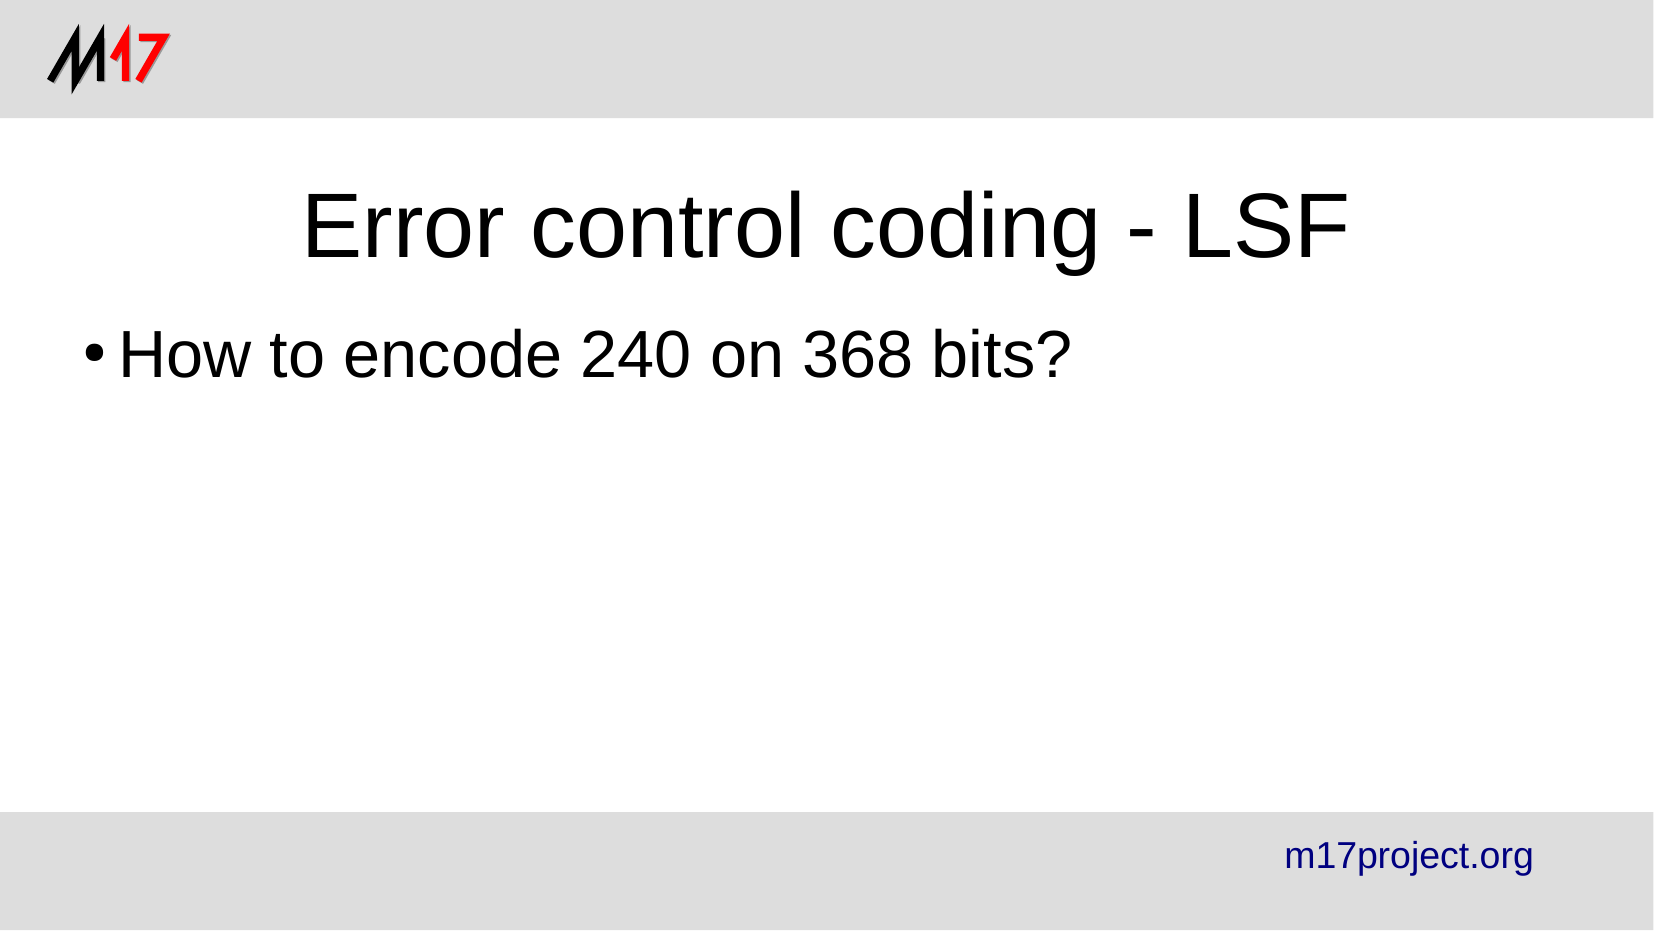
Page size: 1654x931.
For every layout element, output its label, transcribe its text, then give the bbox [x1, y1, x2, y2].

text_box [0, 812, 1654, 931]
subtitle How to encode 240 on 368 bits? [82, 316, 1571, 812]
text_box m17project.org [1269, 826, 1654, 897]
text_box [0, 0, 1654, 119]
picture [39, 16, 178, 102]
title Error control coding - LSF [82, 147, 1571, 303]
